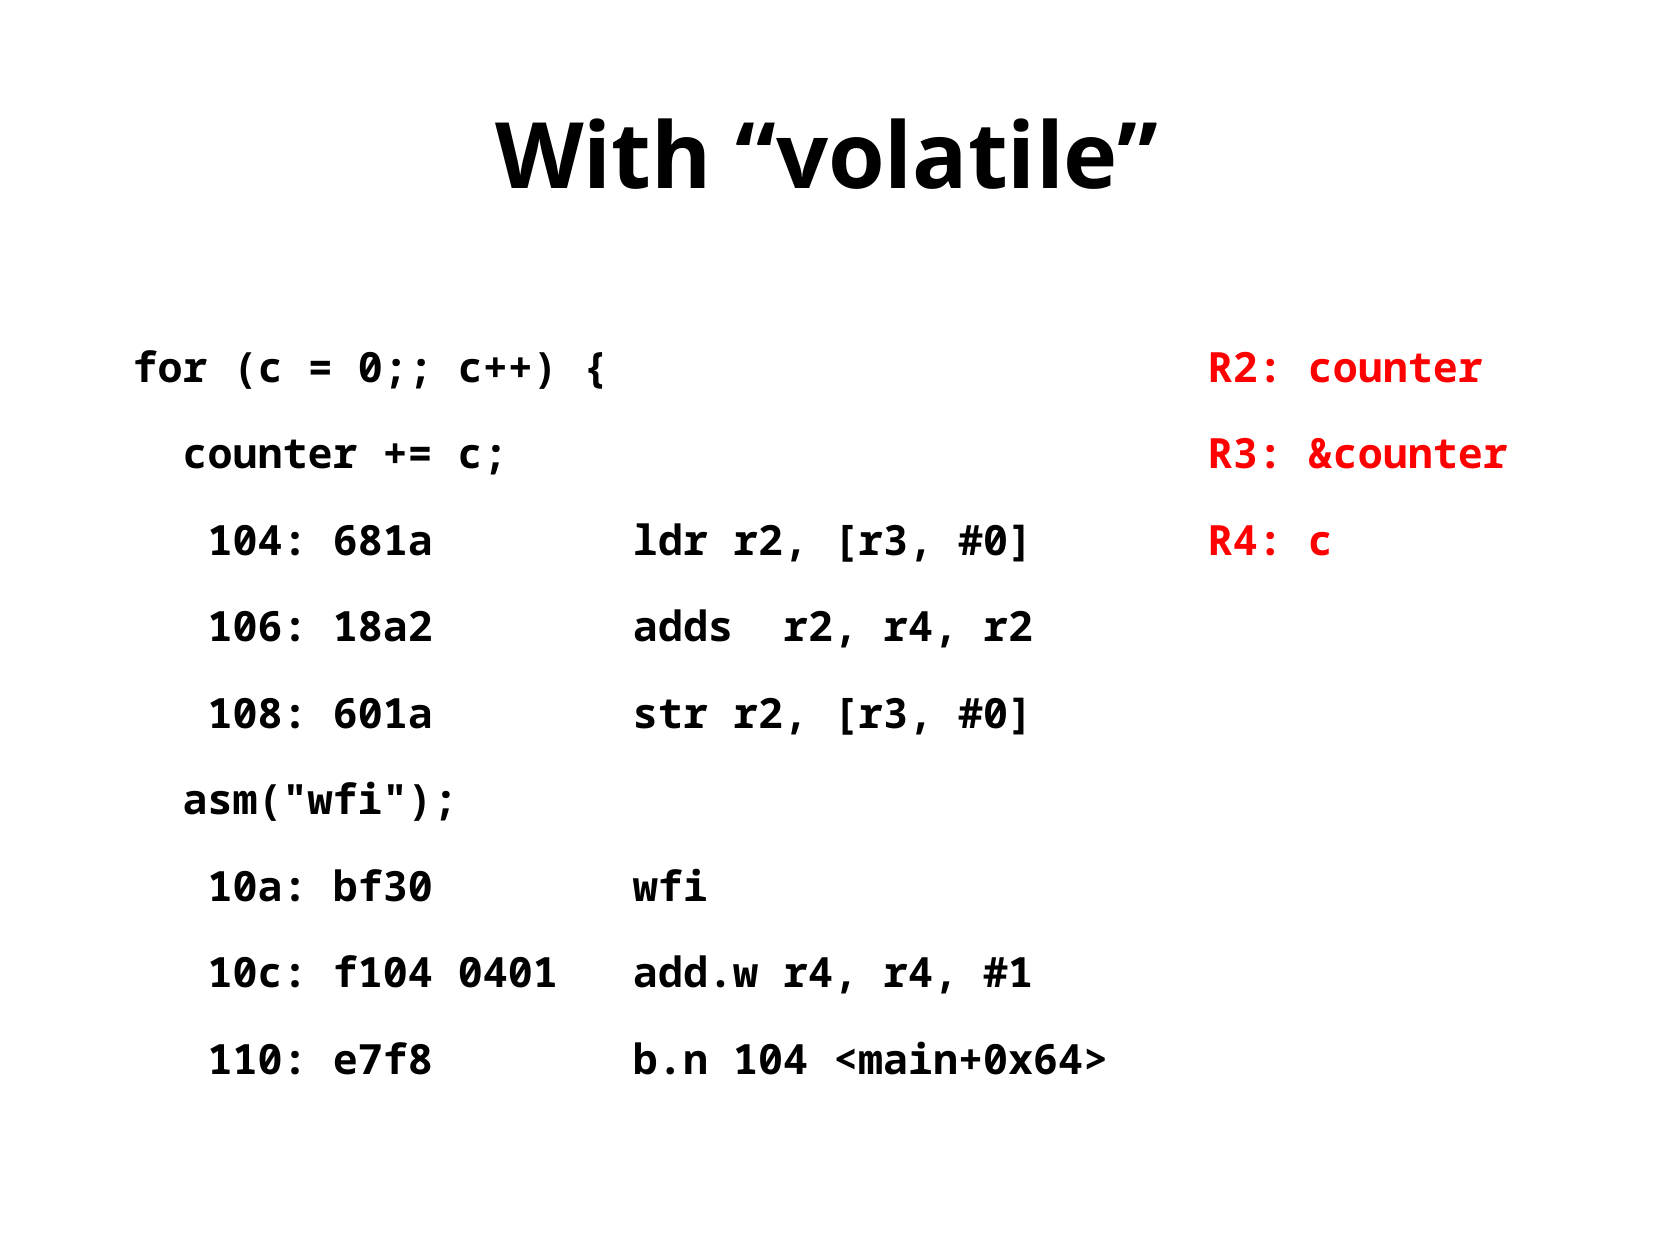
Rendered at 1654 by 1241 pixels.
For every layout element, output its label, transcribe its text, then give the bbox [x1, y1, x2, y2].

list for (c = 0;; c++) { R2: counter counter += c; R3: &counter 104: 681a ldr r2, [r3, #0] R4: c 106: 18a2 adds r2, r4, r2 108: 601a str r2, [r3, #0] asm("wfi"); 10a: bf30 wfi 10c: f104 0401 add.w r4, r4, #1 110: e7f8 b.n 104 <main+0x64> [82, 337, 1571, 1109]
title With “volatile” [82, 49, 1571, 257]
